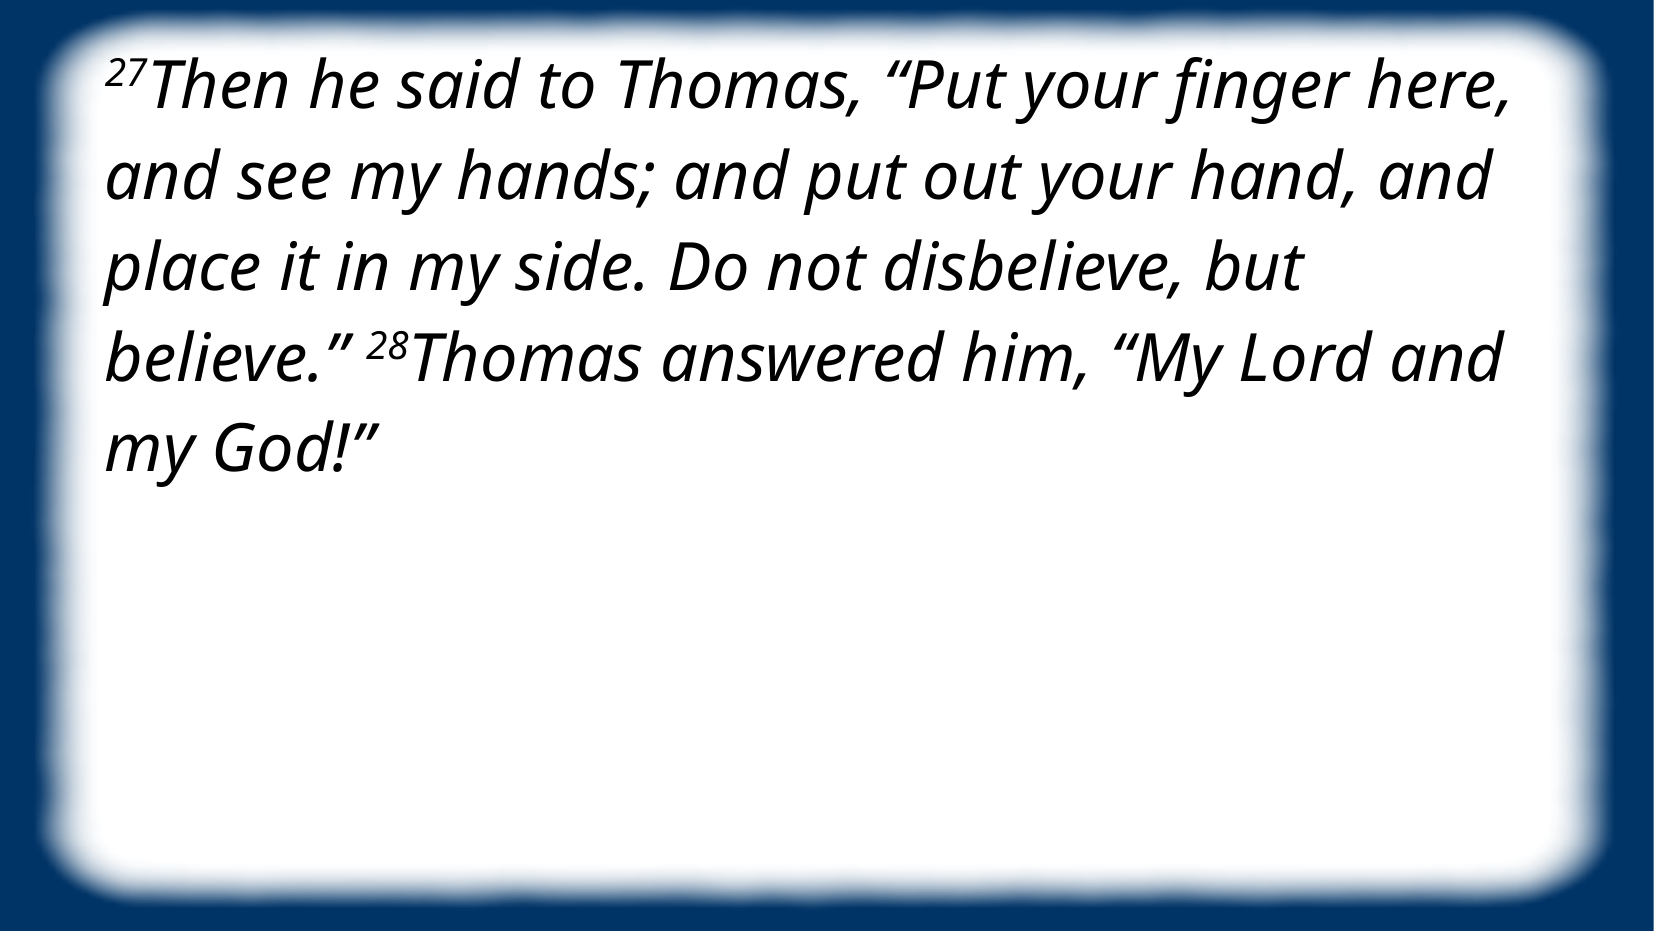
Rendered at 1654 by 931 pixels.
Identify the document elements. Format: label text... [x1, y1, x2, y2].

text_box 27Then he said to Thomas, “Put your finger here, and see my hands; and put out your hand, and place it in my side. Do not disbelieve, but believe.” 28Thomas answered him, “My Lord and my God!” [90, 30, 1576, 489]
picture [0, 0, 1654, 931]
